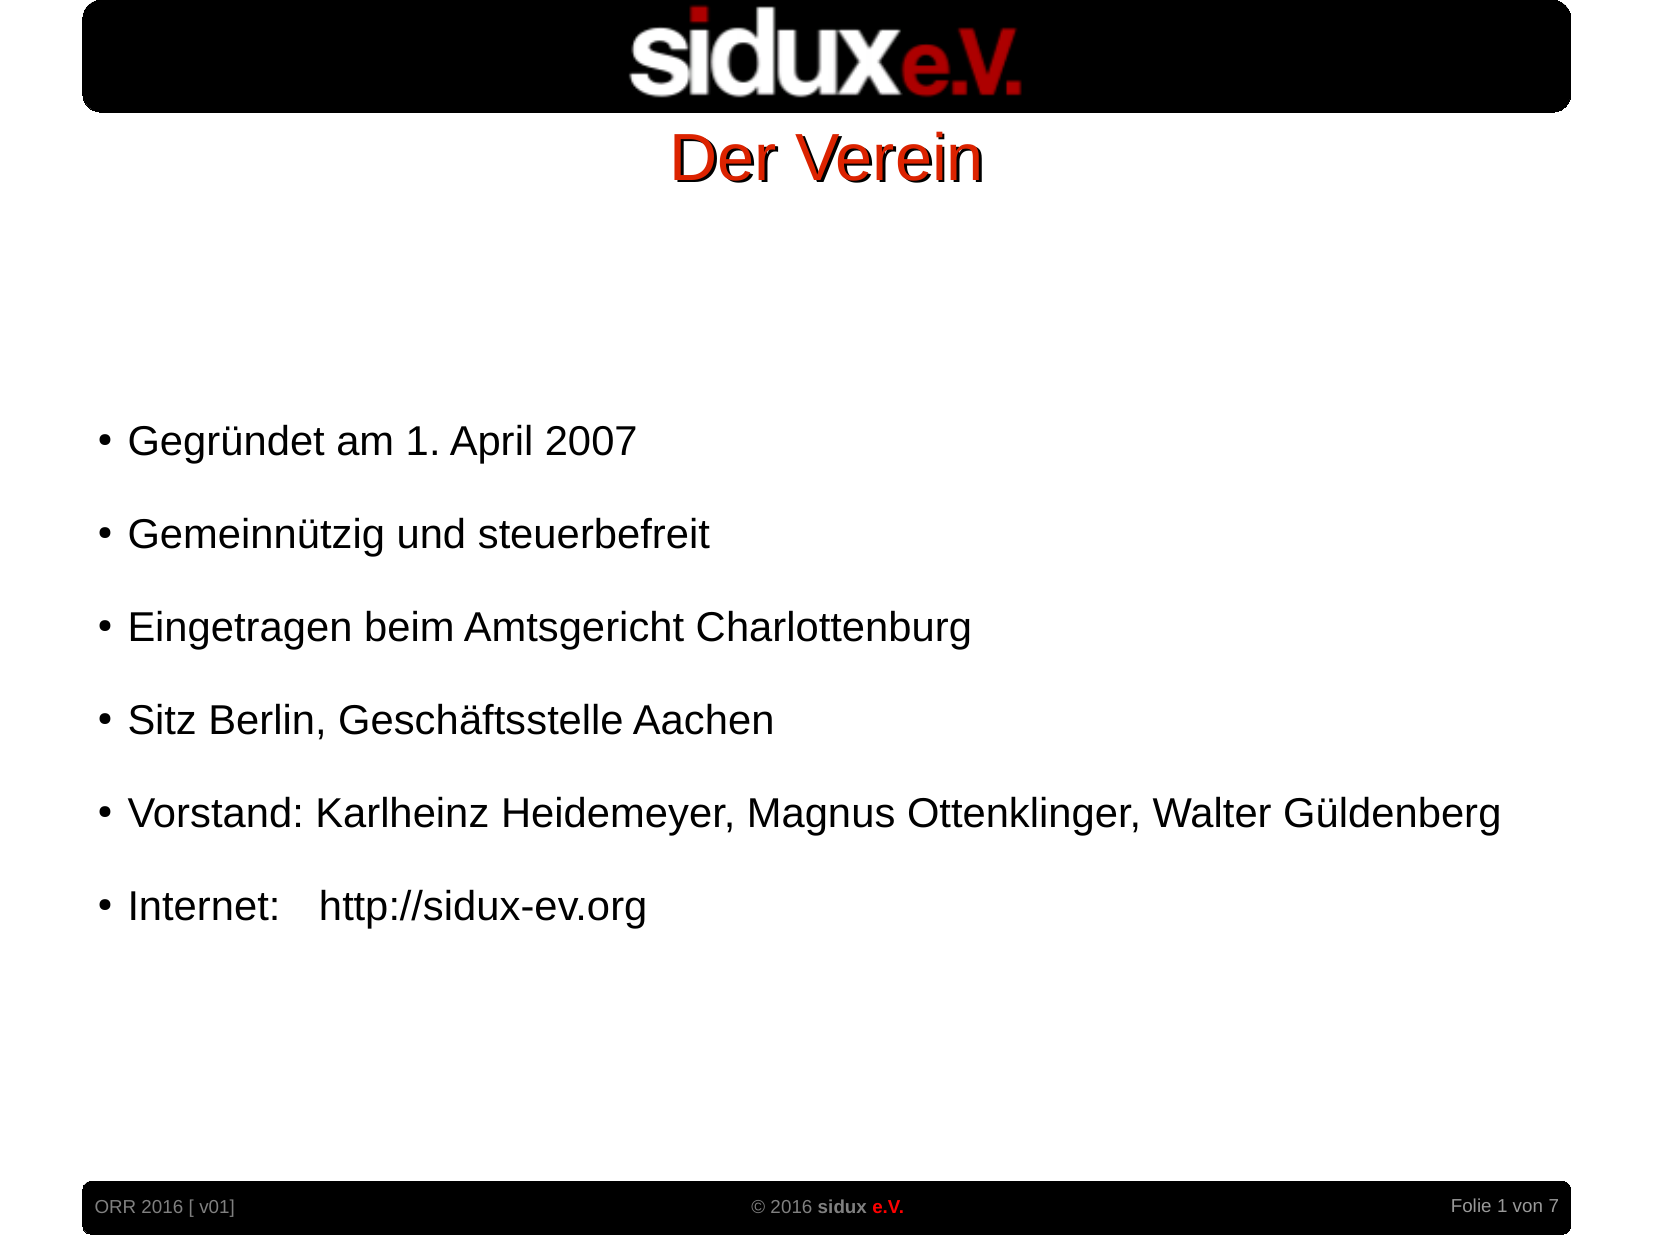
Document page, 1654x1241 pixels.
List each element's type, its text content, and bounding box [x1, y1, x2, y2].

text_box Gegründet am 1. April 2007 Gemeinnützig und steuerbefreit Eingetragen beim Amtsgericht Charlottenburg Sitz Berlin, Geschäftsstelle Aachen Vorstand: Karlheinz Heidemeyer, Magnus Ottenklinger, Walter Güldenberg Internet: http://sidux-ev.org [82, 224, 1571, 1170]
picture [609, 0, 1028, 110]
text_box Der Verein [82, 112, 1571, 213]
